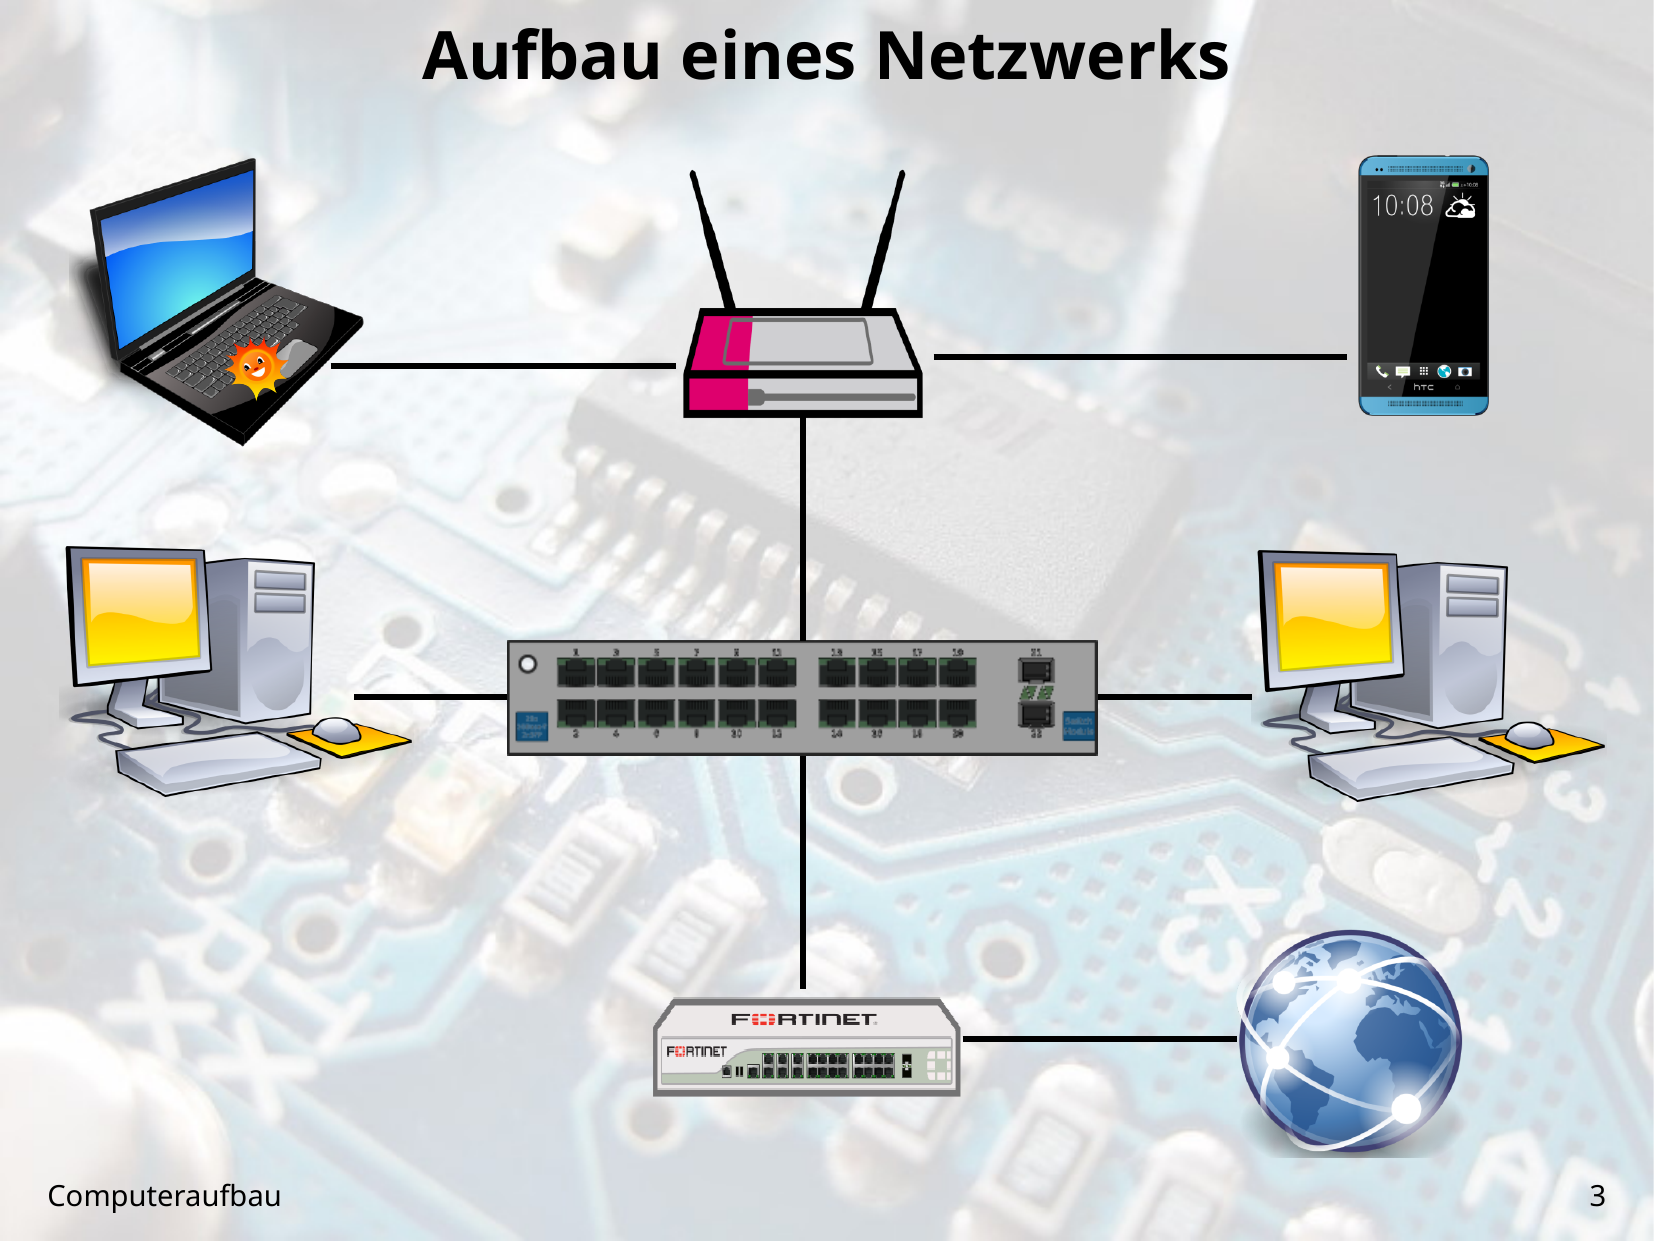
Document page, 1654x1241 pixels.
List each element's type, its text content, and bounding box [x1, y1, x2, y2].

picture [0, 0, 1654, 1241]
title Aufbau eines Netzwerks [47, 0, 1607, 107]
